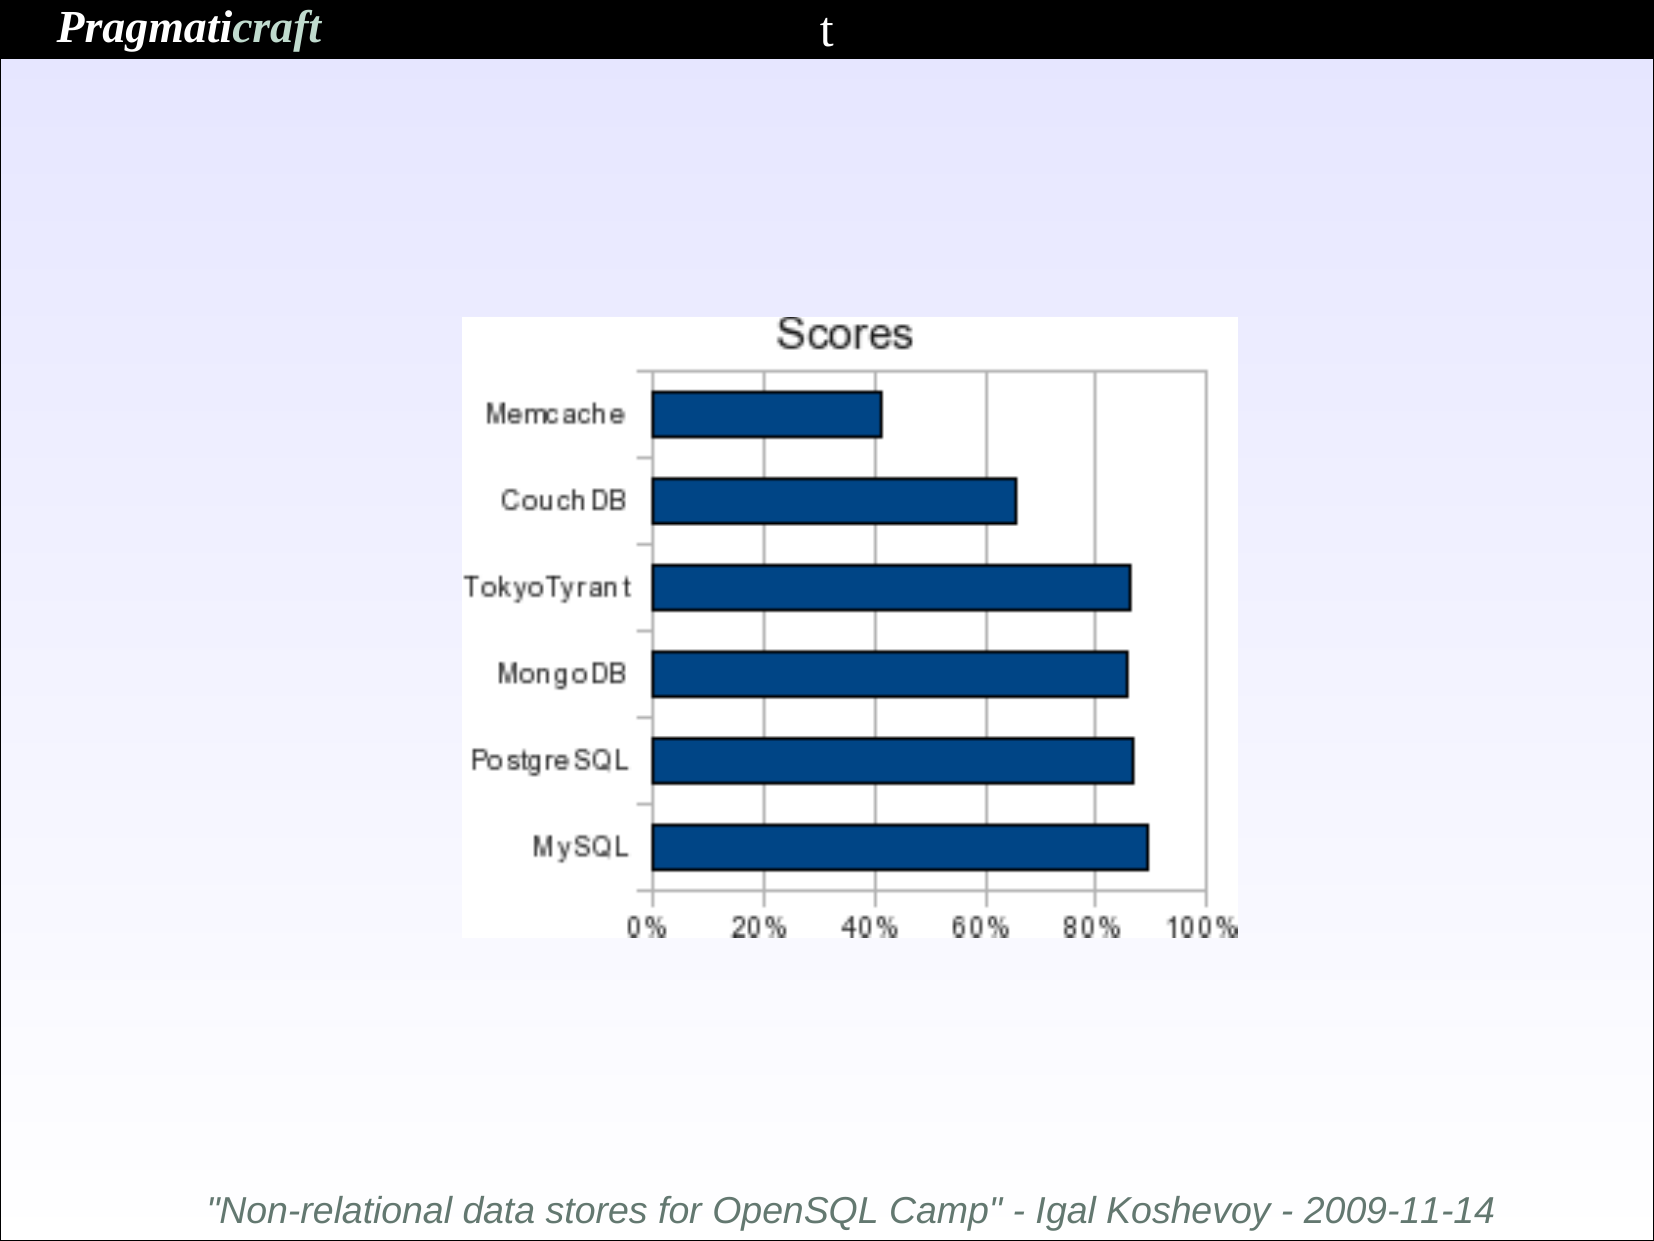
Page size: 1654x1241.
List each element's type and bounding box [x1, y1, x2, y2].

picture [462, 317, 1238, 938]
